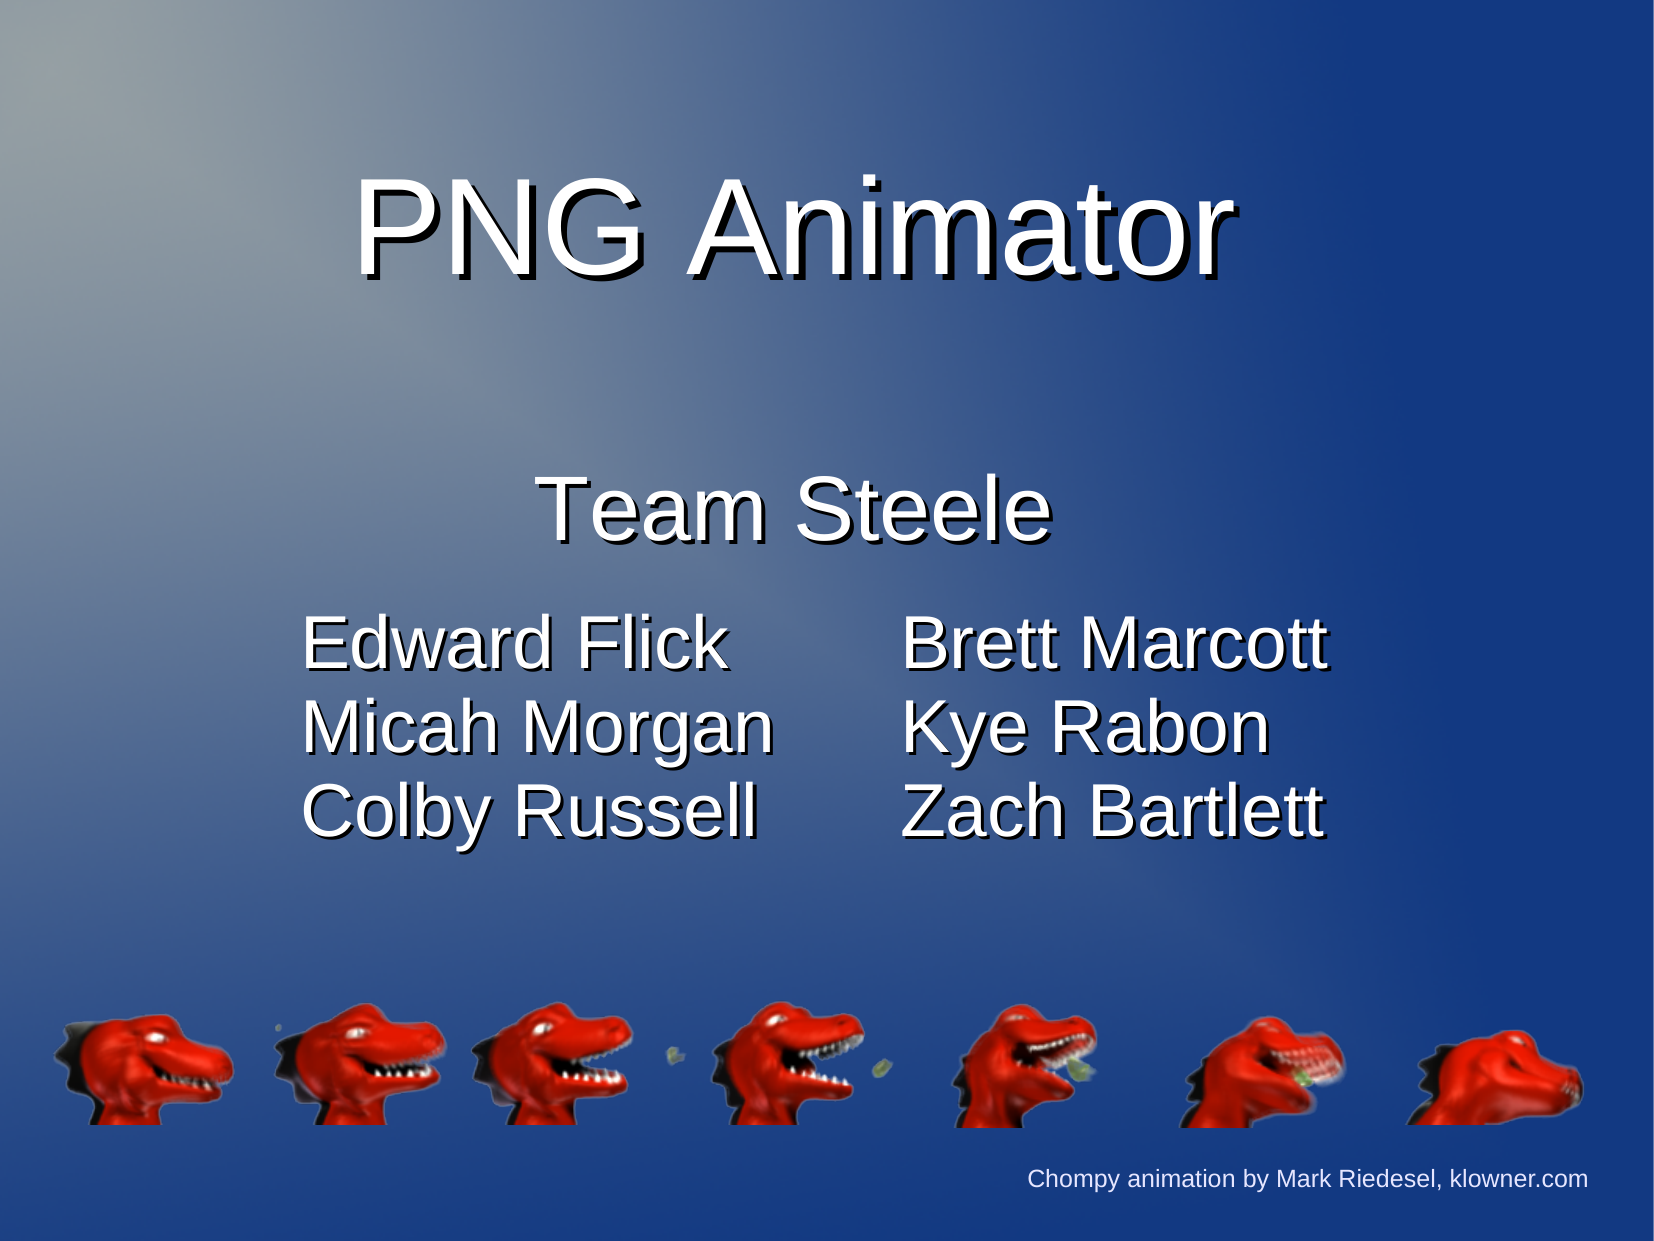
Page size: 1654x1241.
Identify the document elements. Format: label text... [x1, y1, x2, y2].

title PNG Animator Team Steele [49, 150, 1538, 561]
text_box Chompy animation by Mark Riedesel, klowner.com [1012, 1157, 1618, 1201]
title Edward Flick Brett Marcott Micah Morgan Kye Rabon Colby Russell Zach Bartlett [300, 600, 1613, 852]
picture [0, 0, 1654, 1241]
